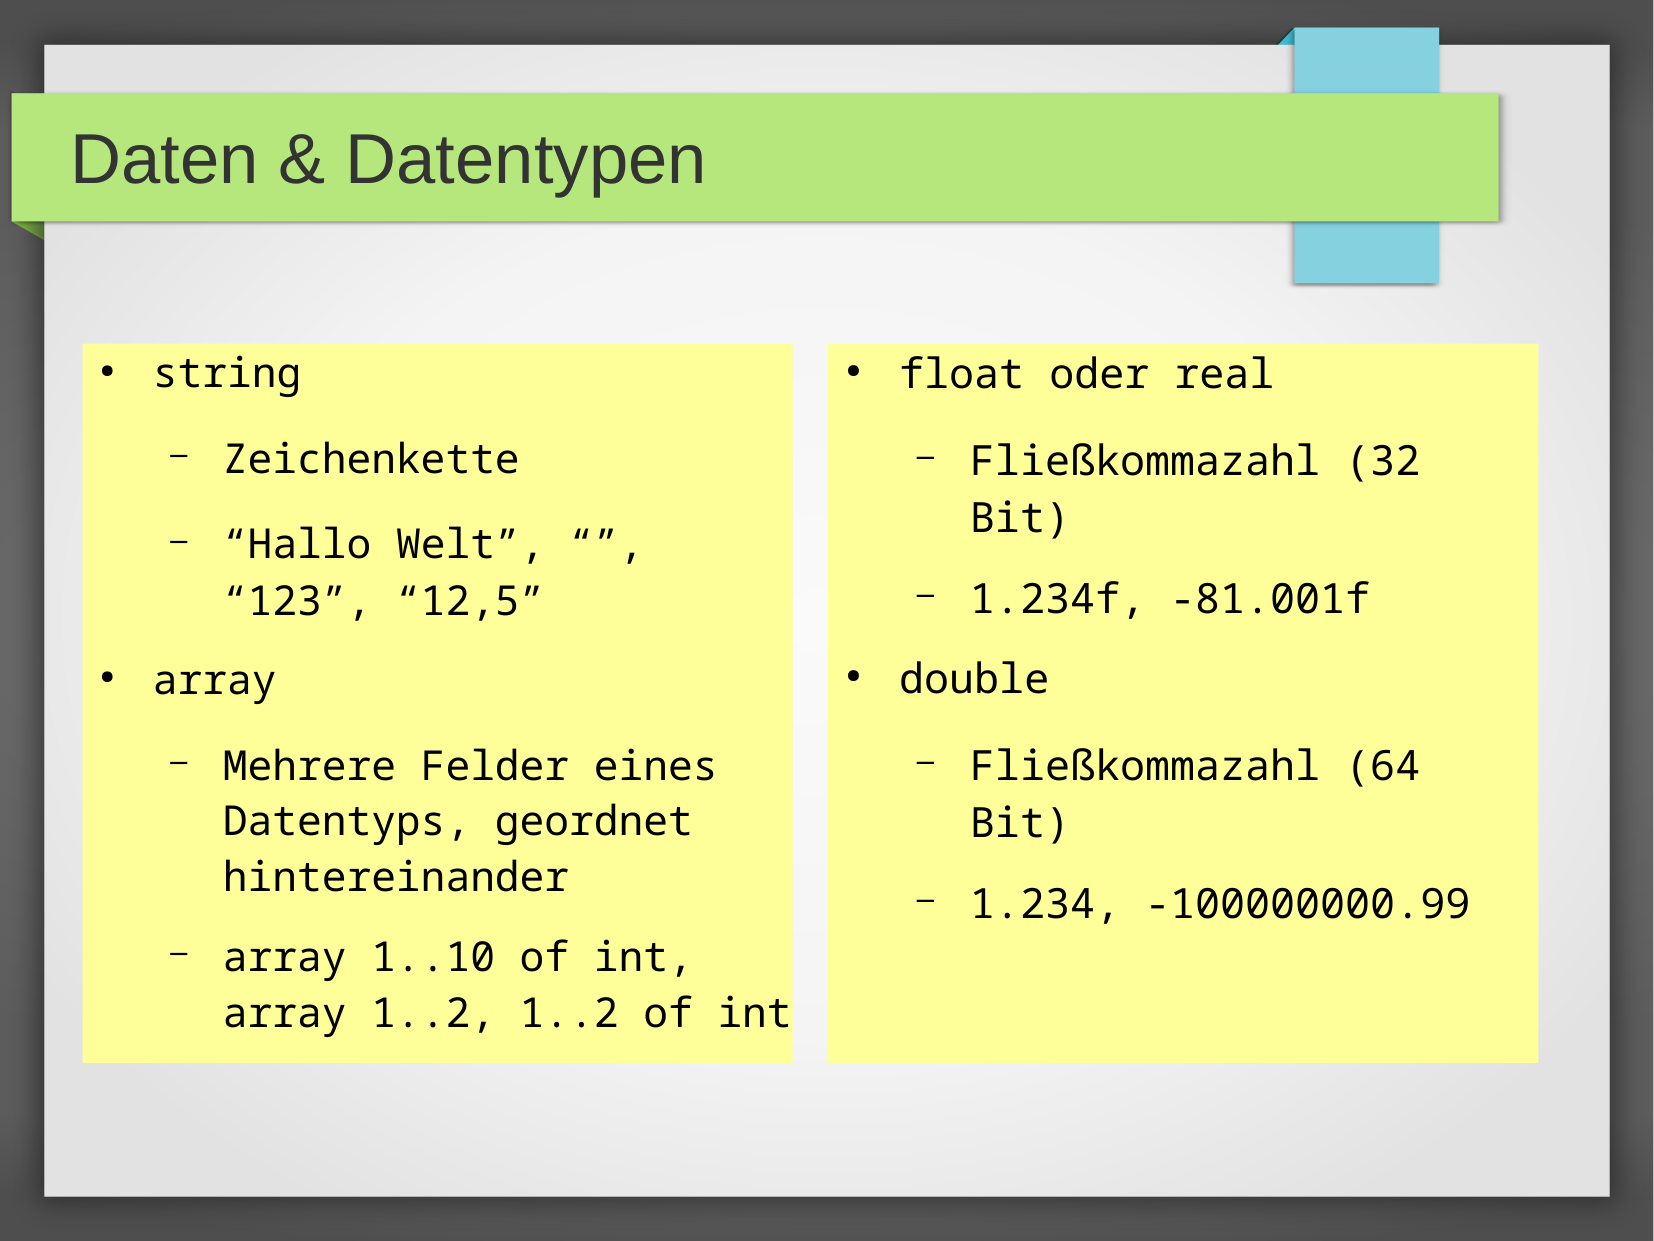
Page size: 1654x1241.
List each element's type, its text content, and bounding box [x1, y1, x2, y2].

list string Zeichenkette “Hallo Welt”, “”, “123”, “12,5” array Mehrere Felder eines Datentyps, geordnet hintereinander array 1..10 of int, array 1..2, 1..2 of int [82, 343, 793, 1063]
title Daten & Datentypen [70, 106, 1229, 213]
list float oder real Fließkommazahl (32 Bit) 1.234f, -81.001f double Fließkommazahl (64 Bit) 1.234, -100000000.99 [828, 343, 1539, 1063]
picture [0, 0, 1654, 1241]
